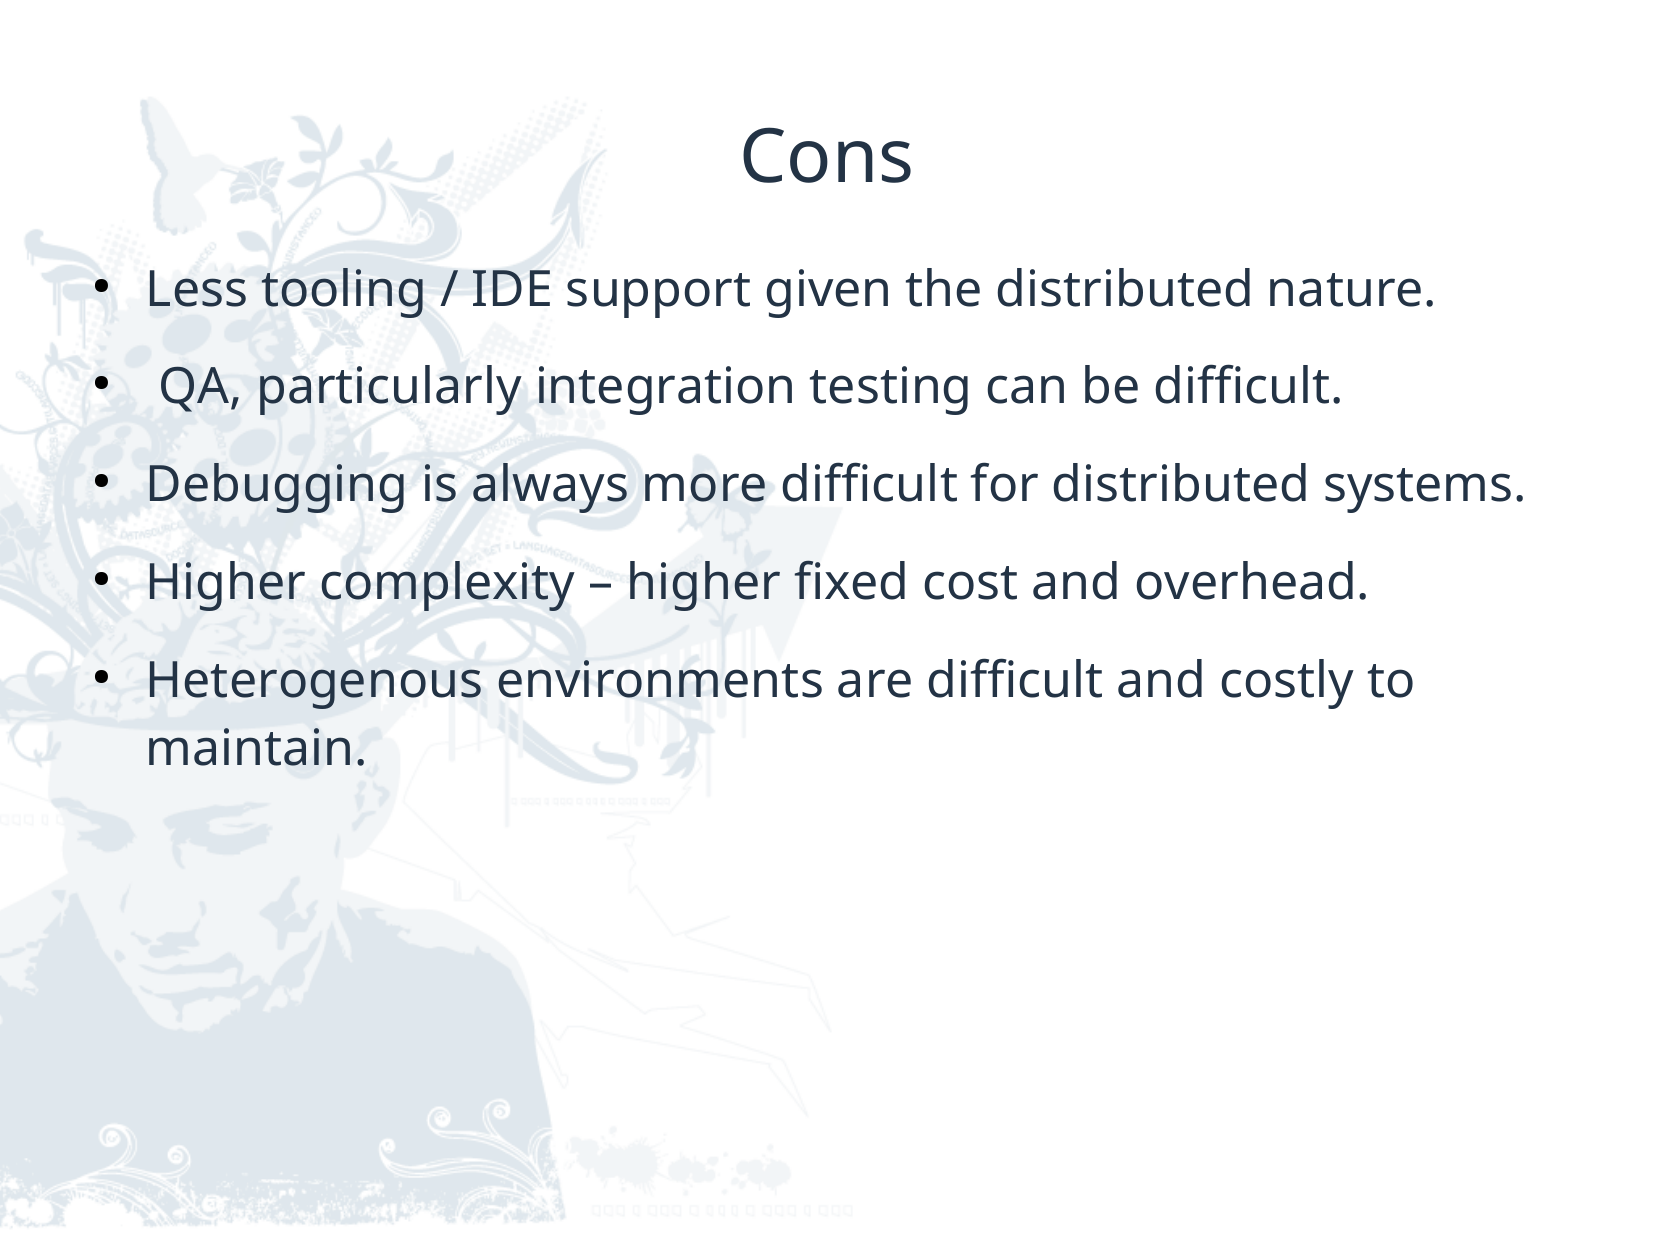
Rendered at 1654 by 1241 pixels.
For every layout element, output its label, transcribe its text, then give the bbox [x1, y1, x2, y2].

picture [0, 0, 1654, 1241]
title Cons [82, 49, 1571, 252]
list Less tooling / IDE support given the distributed nature. QA, particularly integration testing can be difficult. Debugging is always more difficult for distributed systems. Higher complexity – higher fixed cost and overhead. Heterogenous environments are difficult and costly to maintain. [75, 252, 1605, 1163]
